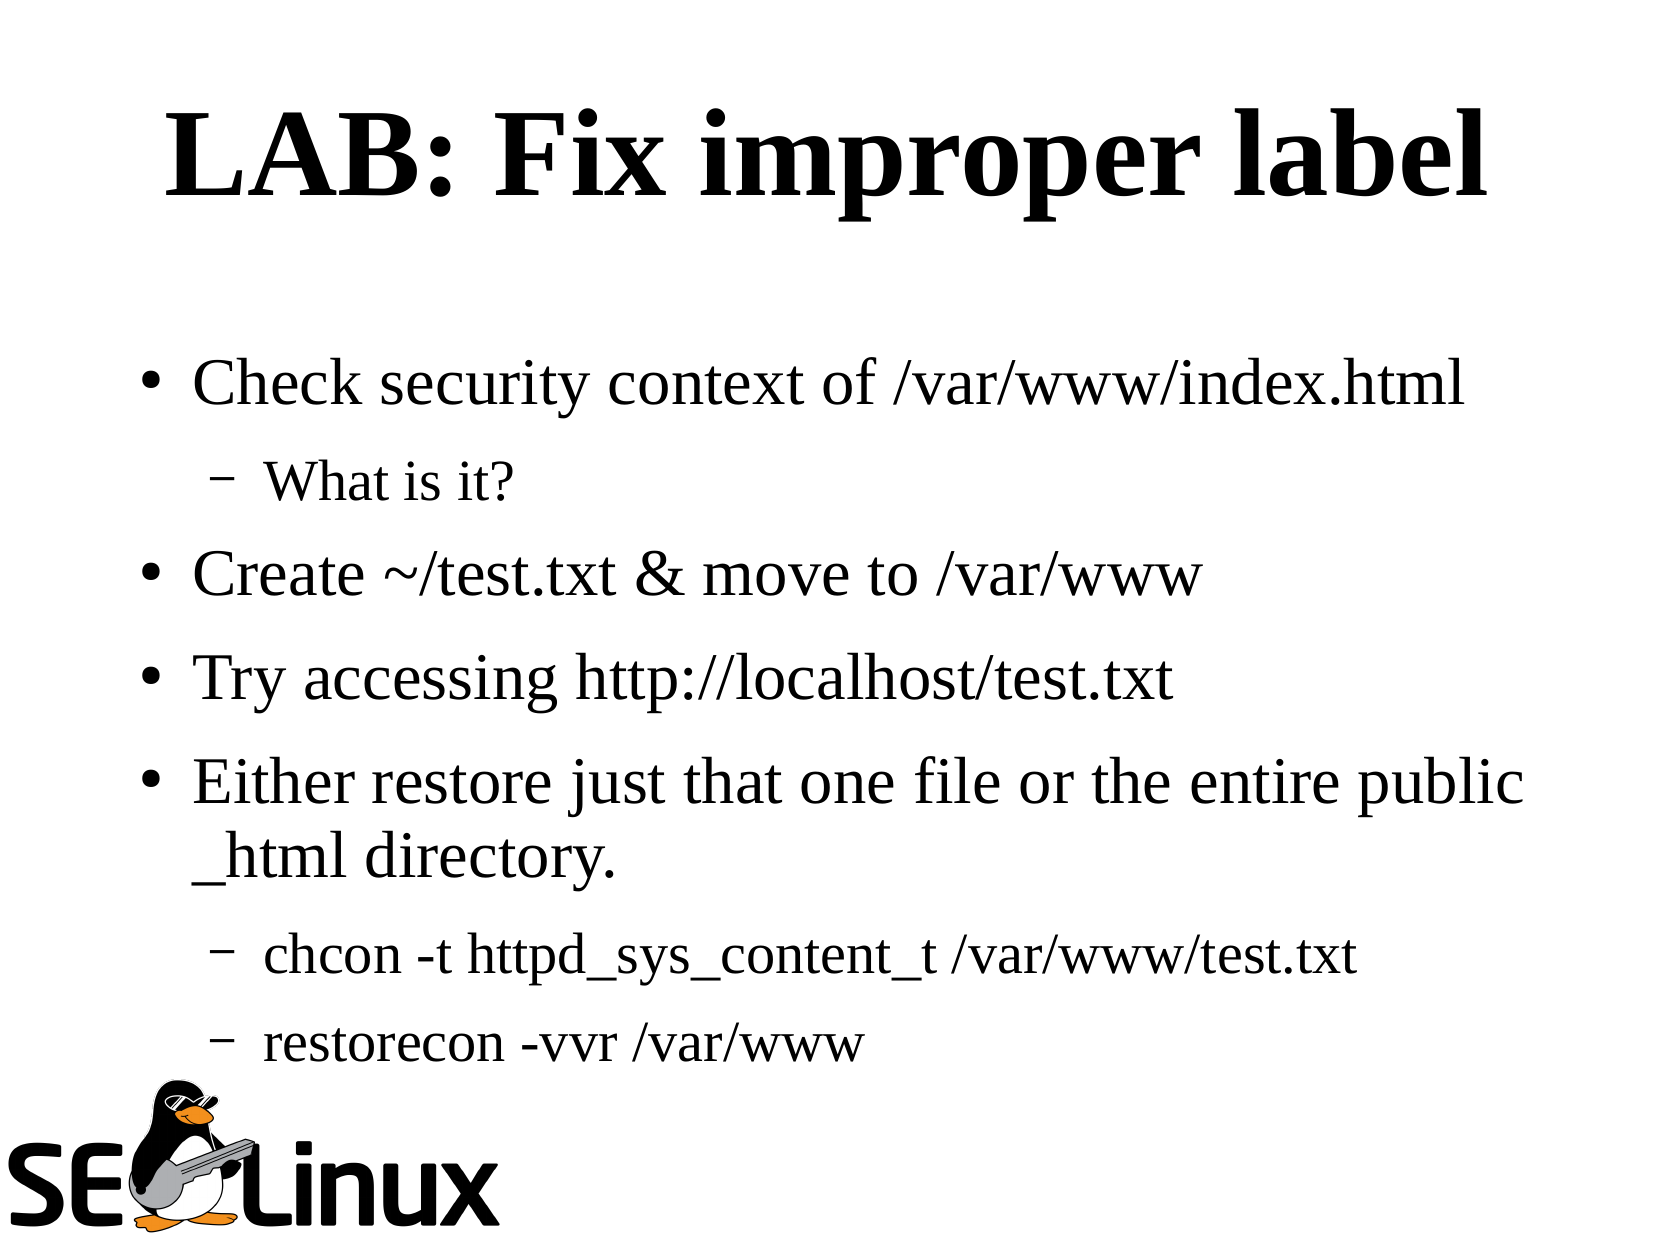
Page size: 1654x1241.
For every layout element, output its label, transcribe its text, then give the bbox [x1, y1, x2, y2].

picture [0, 919, 526, 1241]
title LAB: Fix improper label [82, 49, 1571, 257]
list Check security context of /var/www/index.html What is it? Create ~/test.txt & move to /var/www Try accessing http://localhost/test.txt Either restore just that one file or the entire public _html directory. chcon -t httpd_sys_content_t /var/www/test.txt restorecon -vvr /var/www [121, 344, 1534, 1126]
